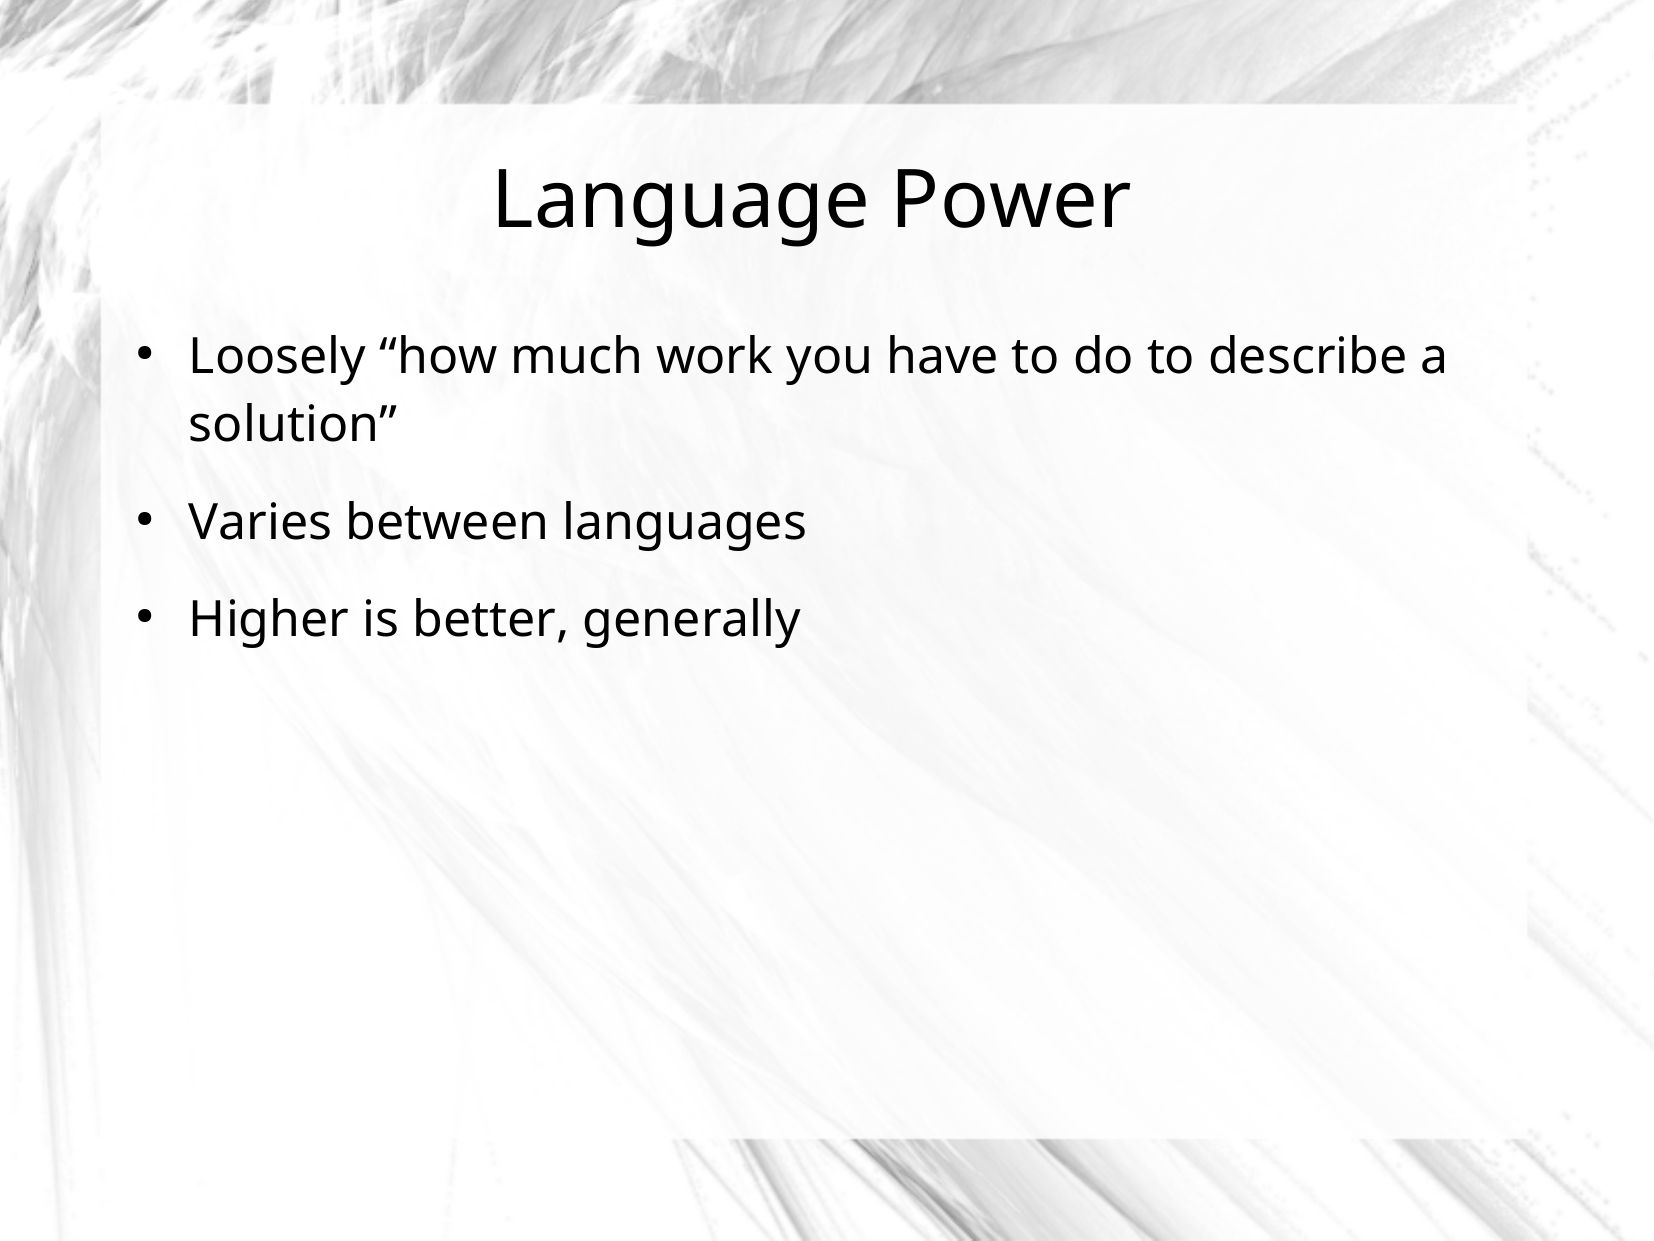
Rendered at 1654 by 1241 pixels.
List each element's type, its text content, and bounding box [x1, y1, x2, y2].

picture [0, 0, 1654, 1241]
title Language Power [118, 112, 1506, 281]
list Loosely “how much work you have to do to describe a solution” Varies between languages Higher is better, generally [118, 319, 1571, 1040]
